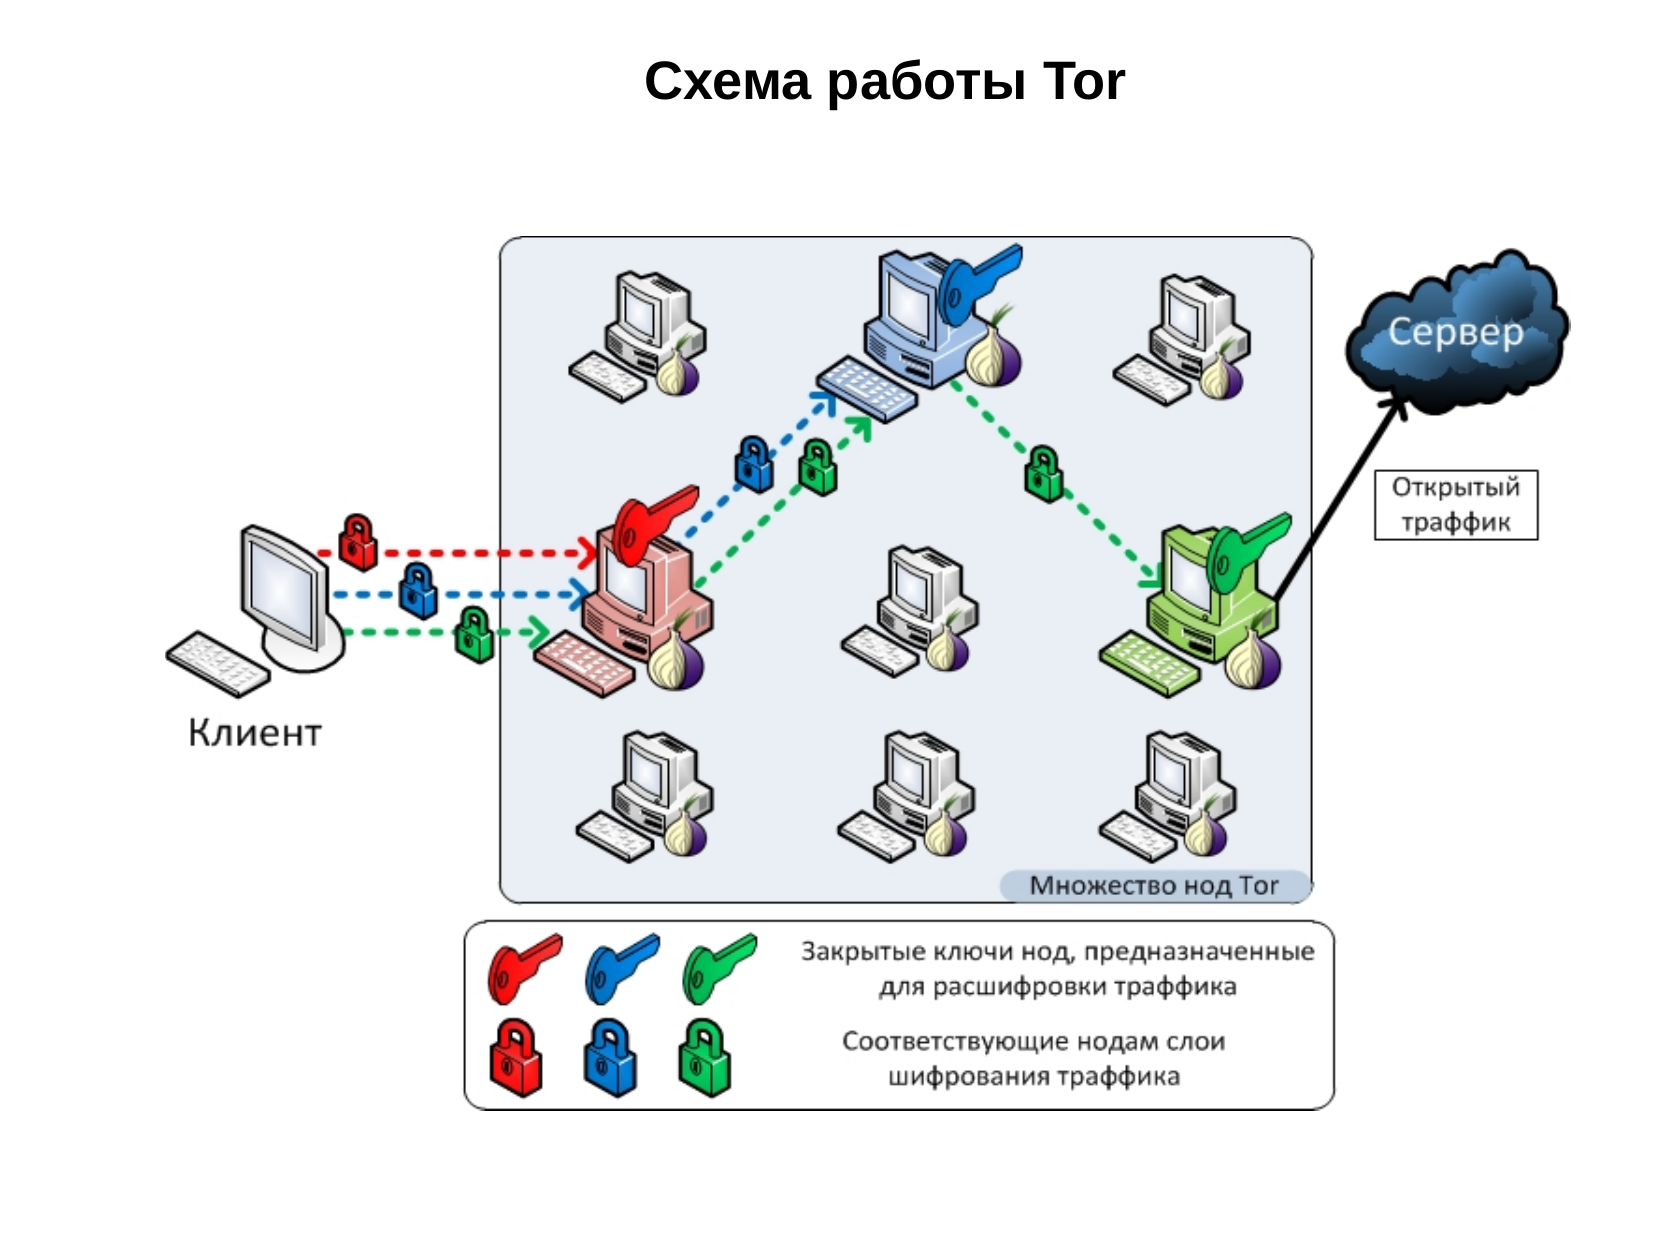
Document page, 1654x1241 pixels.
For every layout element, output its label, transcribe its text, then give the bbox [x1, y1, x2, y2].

text_box Схема работы Tor [366, 42, 1406, 119]
picture [165, 236, 1571, 1111]
